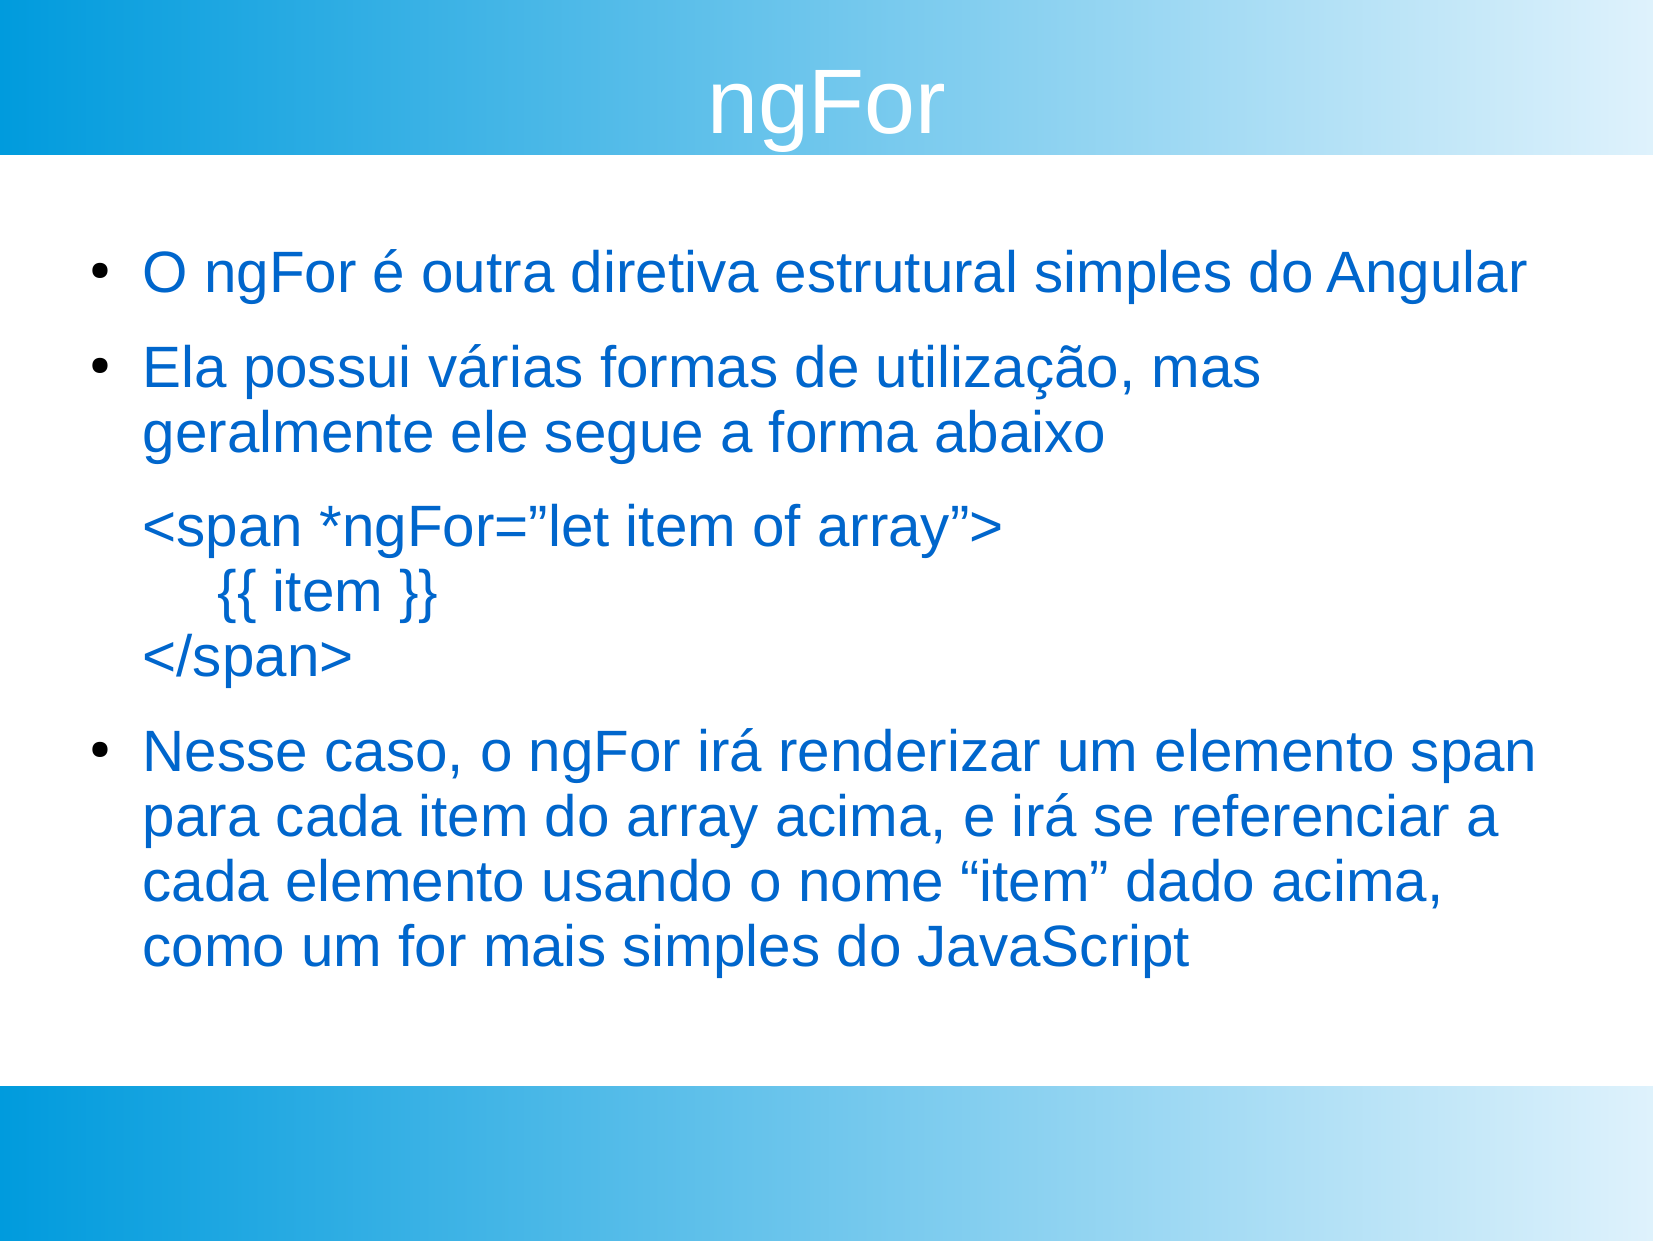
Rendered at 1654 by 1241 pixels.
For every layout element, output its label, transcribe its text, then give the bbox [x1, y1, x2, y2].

title ngFor [82, 49, 1571, 155]
list O ngFor é outra diretiva estrutural simples do Angular Ela possui várias formas de utilização, mas geralmente ele segue a forma abaixo <span *ngFor=”let item of array”> {{ item }} </span> Nesse caso, o ngFor irá renderizar um elemento span para cada item do array acima, e irá se referenciar a cada elemento usando o nome “item” dado acima, como um for mais simples do JavaScript [71, 240, 1561, 960]
